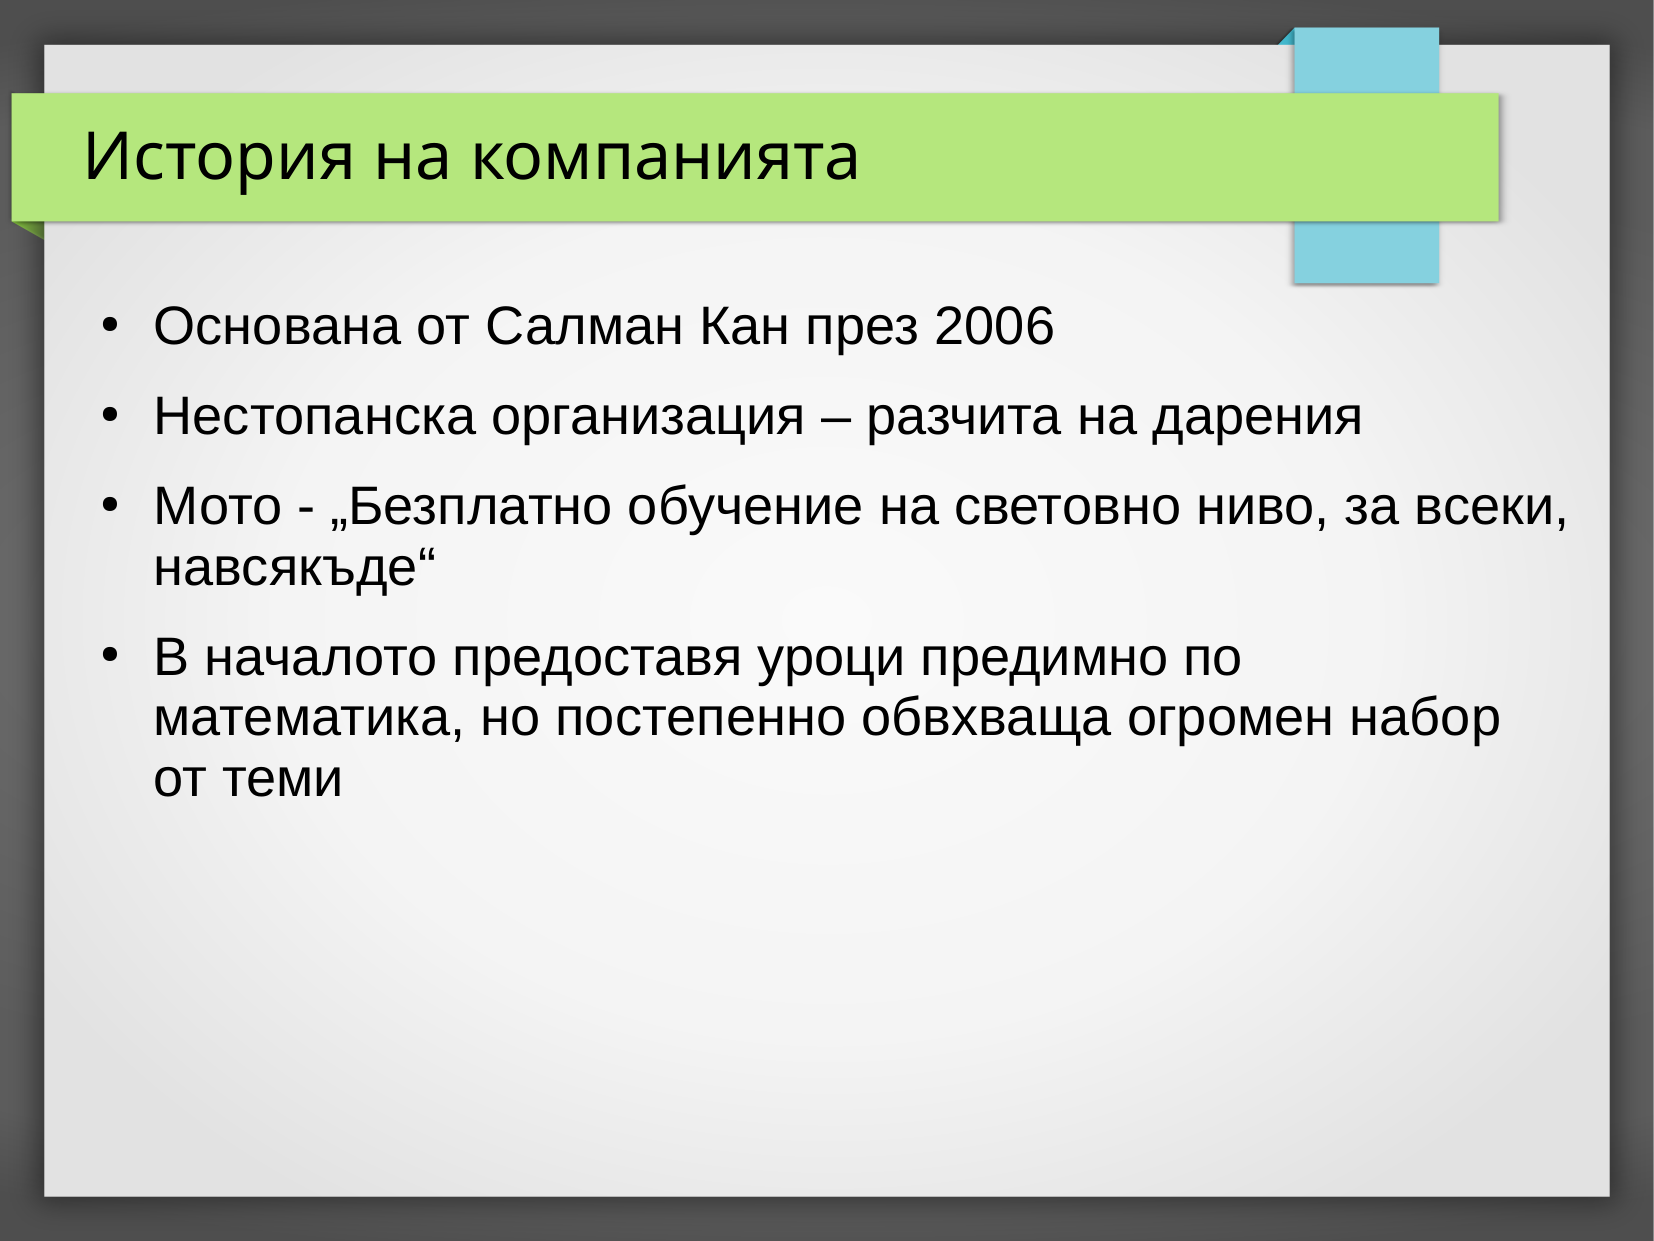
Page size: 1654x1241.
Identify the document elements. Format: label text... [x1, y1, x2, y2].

list Основана от Салман Кан през 2006 Нестопанска организация – разчита на дарения Мото - „Безплатно обучение на световно ниво, за всеки, навсякъде“ В началото предоставя уроци предимно по математика, но постепенно обвхваща огромен набор от теми [82, 295, 1571, 1015]
title История на компанията [82, 94, 1264, 213]
picture [0, 0, 1654, 1241]
